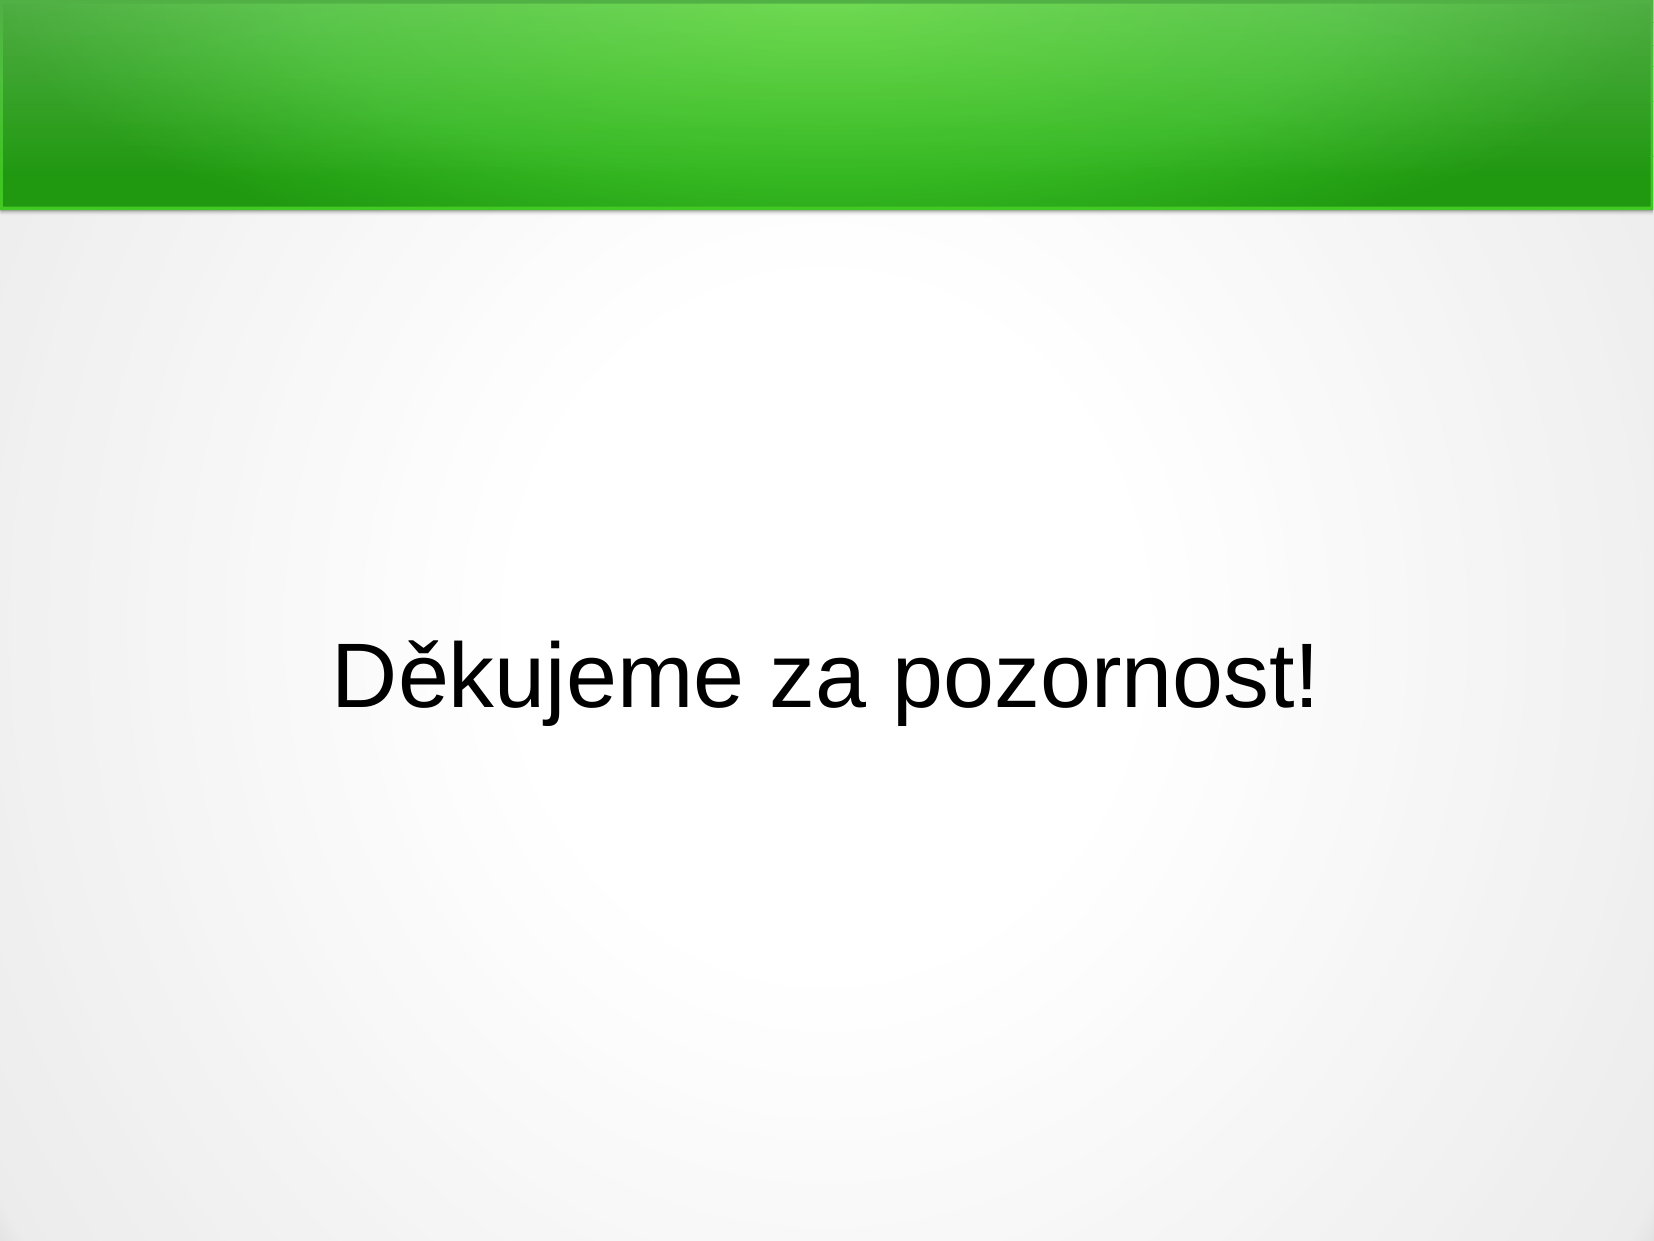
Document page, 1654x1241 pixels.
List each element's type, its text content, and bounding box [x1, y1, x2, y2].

subtitle Děkujeme za pozornost! [82, 346, 1571, 1004]
